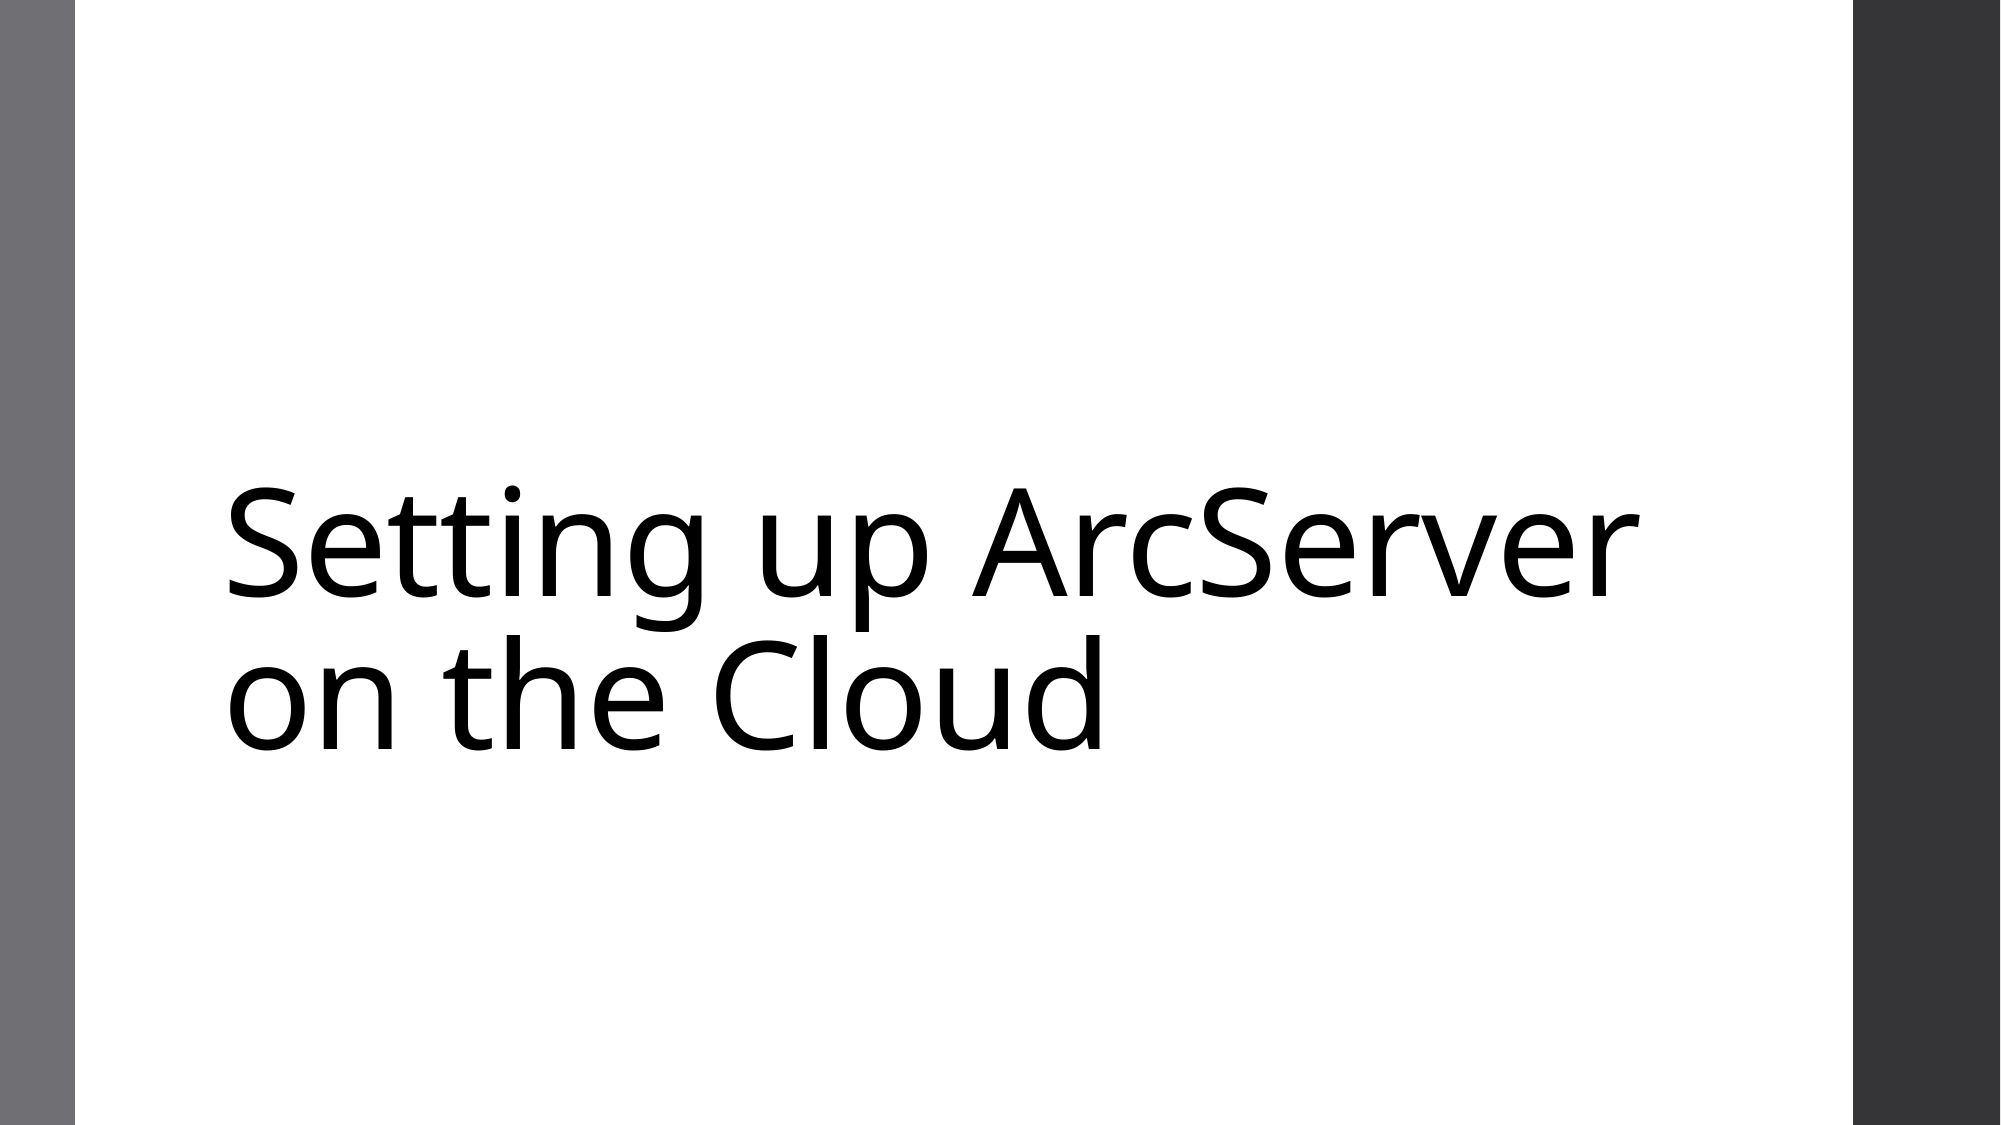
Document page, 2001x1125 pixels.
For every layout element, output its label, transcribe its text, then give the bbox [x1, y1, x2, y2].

title Setting up ArcServer on the Cloud [206, 124, 1752, 788]
